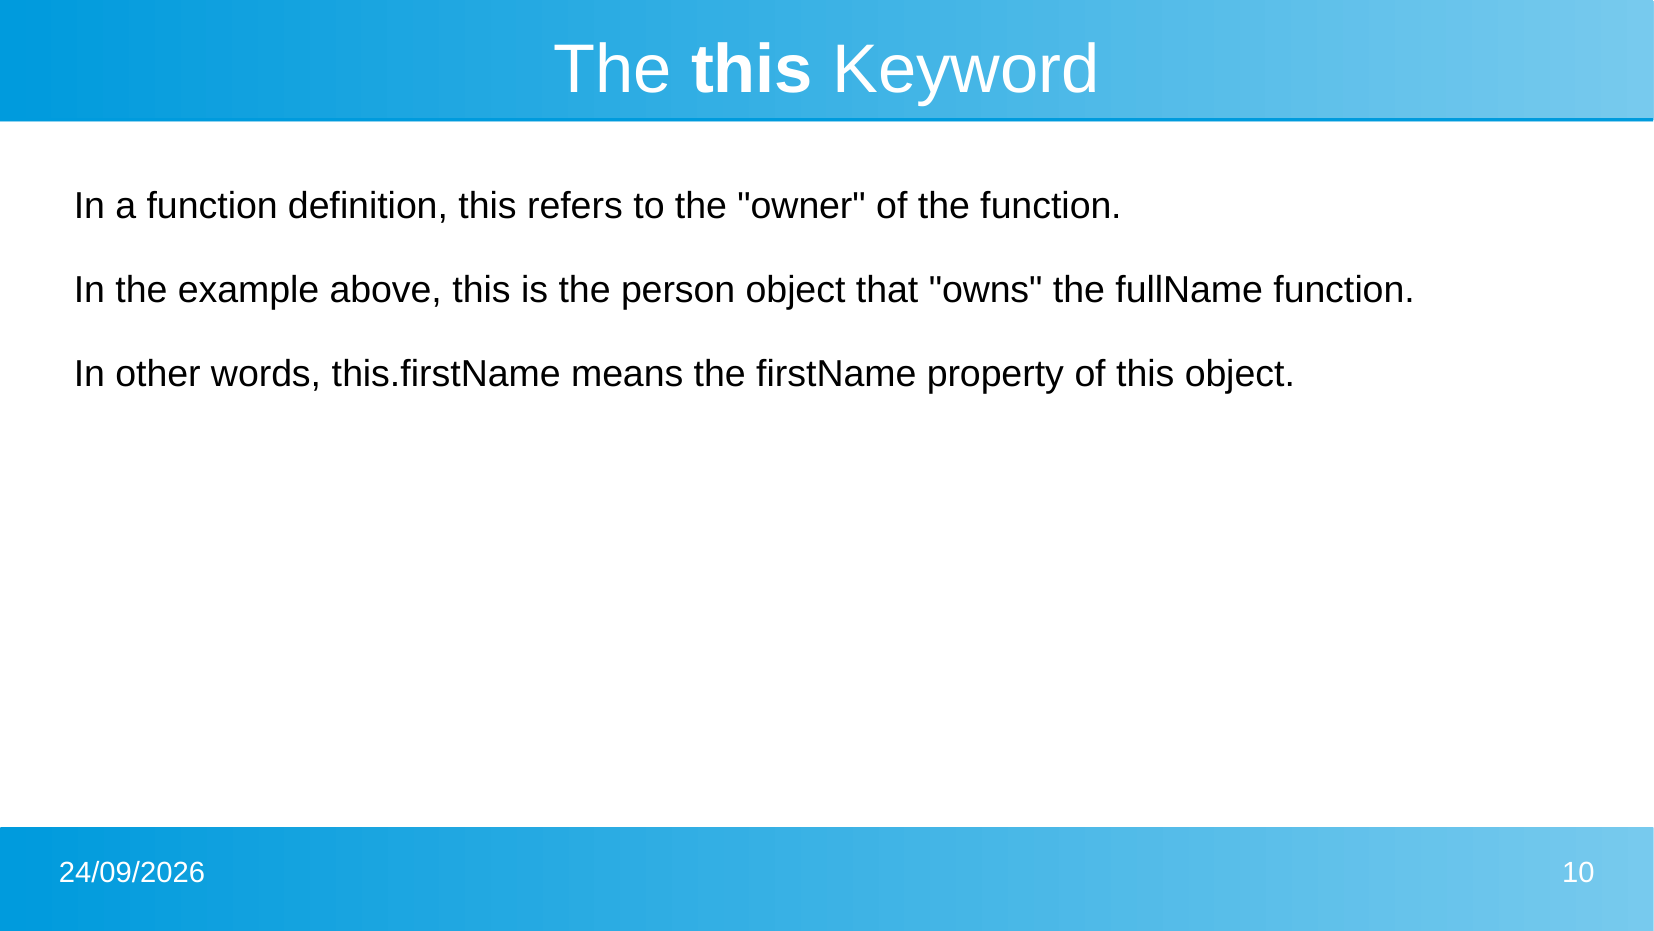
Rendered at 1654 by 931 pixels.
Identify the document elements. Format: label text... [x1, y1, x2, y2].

text_box In a function definition, this refers to the "owner" of the function. In the example above, this is the person object that "owns" the fullName function. In other words, this.firstName means the firstName property of this object. [59, 177, 1565, 402]
title The this Keyword [59, 29, 1595, 108]
